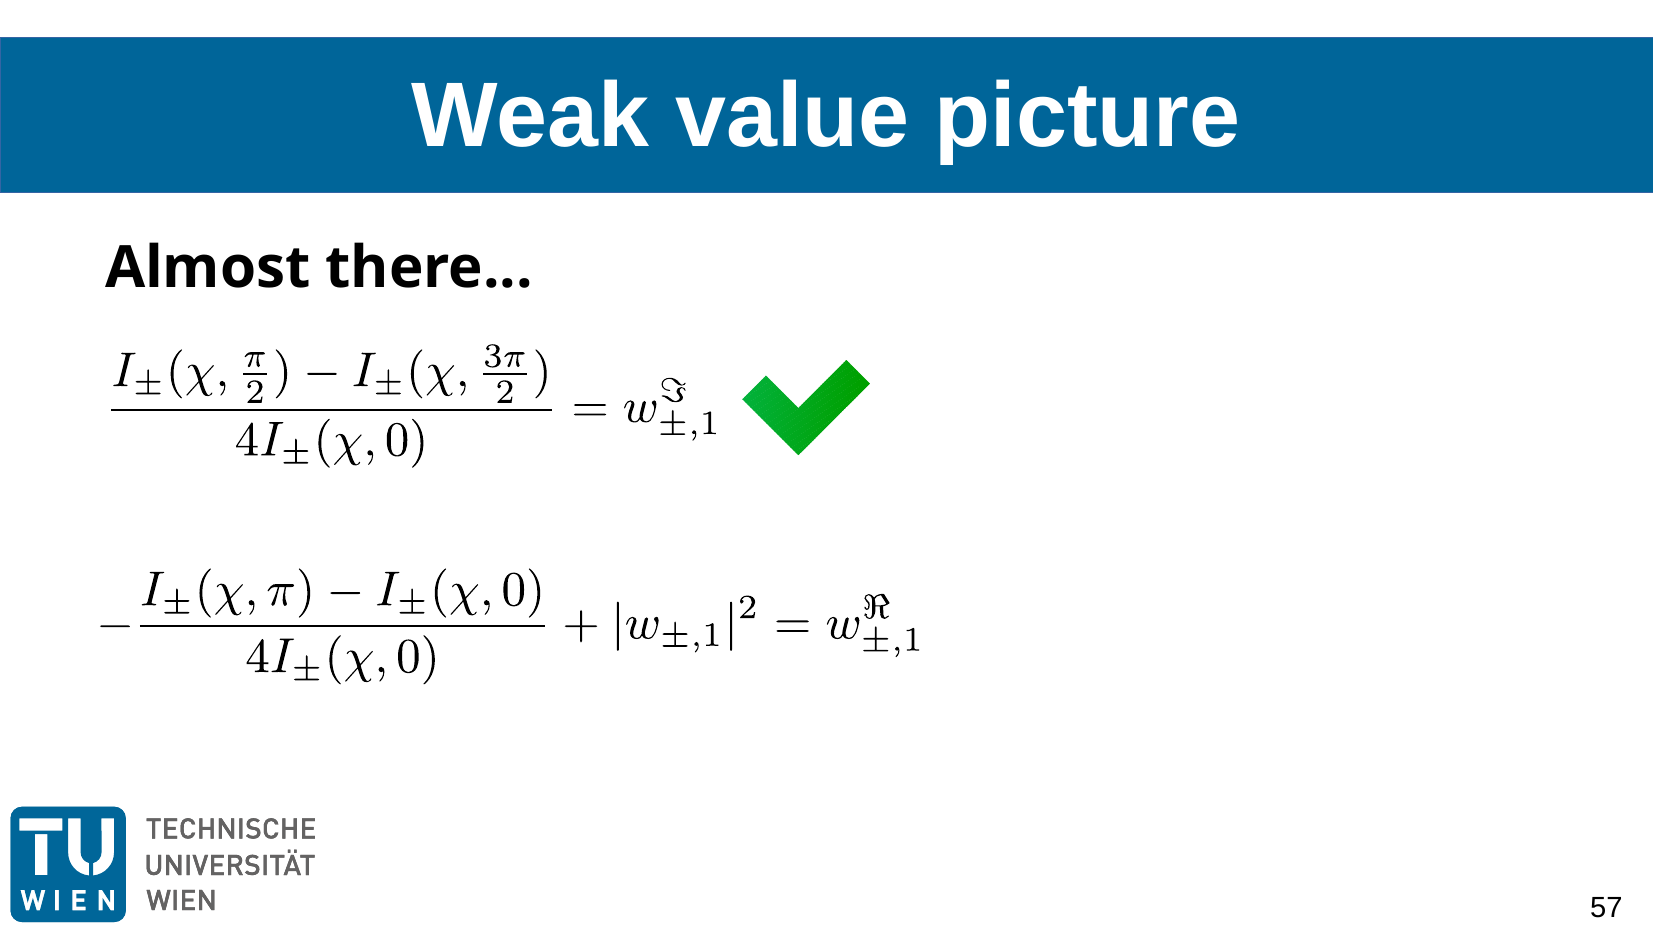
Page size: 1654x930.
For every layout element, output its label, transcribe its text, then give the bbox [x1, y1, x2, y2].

picture [742, 359, 871, 456]
list Almost there... [105, 225, 1593, 316]
picture [105, 338, 726, 471]
title Weak value picture [0, 37, 1653, 193]
picture [95, 562, 924, 691]
